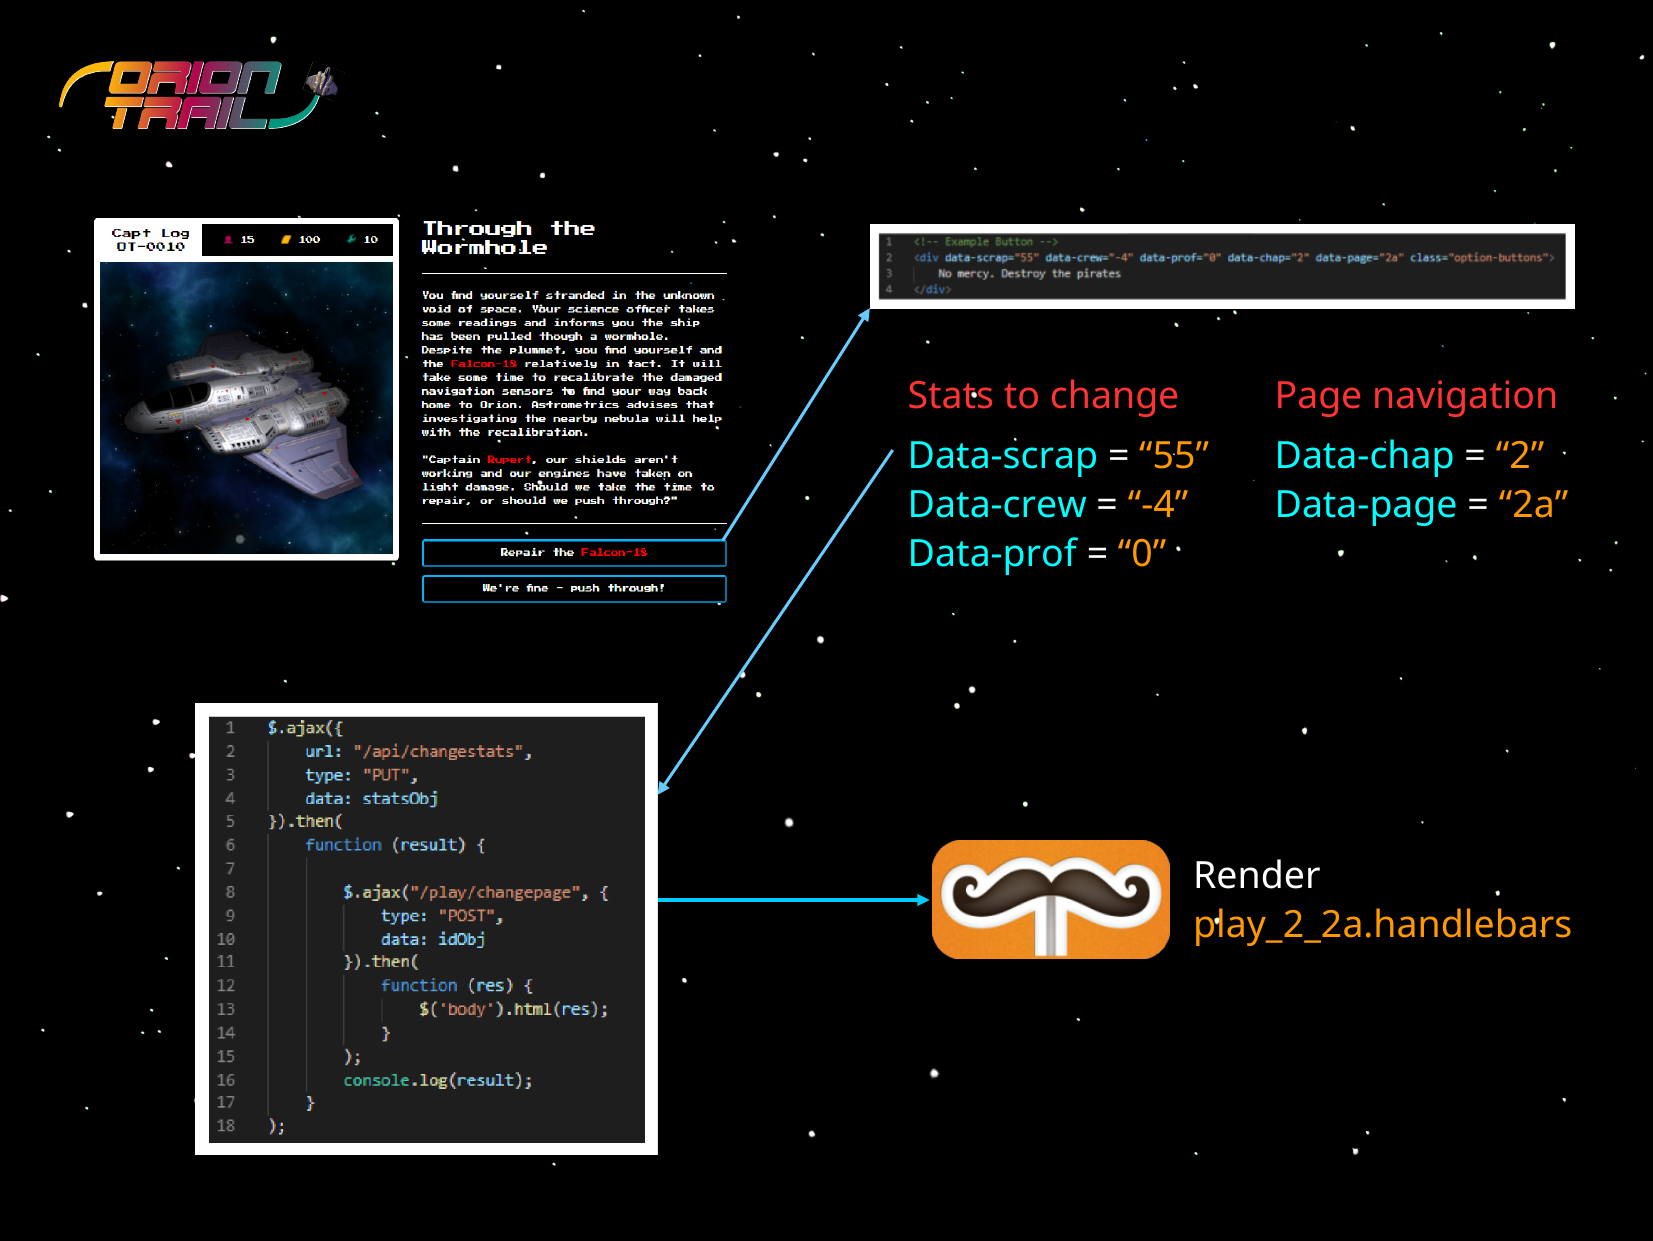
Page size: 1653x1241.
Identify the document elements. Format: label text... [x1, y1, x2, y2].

text_box Render play_2_2a.handlebars [1178, 840, 1588, 967]
text_box Stats to change [892, 359, 1244, 472]
text_box Data-chap = “2” Data-page = “2a” [1259, 419, 1640, 629]
picture [0, 0, 1653, 1241]
text_box Data-scrap = “55” Data-crew = “-4” Data-prof = “0” [892, 420, 1283, 677]
text_box Page navigation [1259, 360, 1620, 472]
